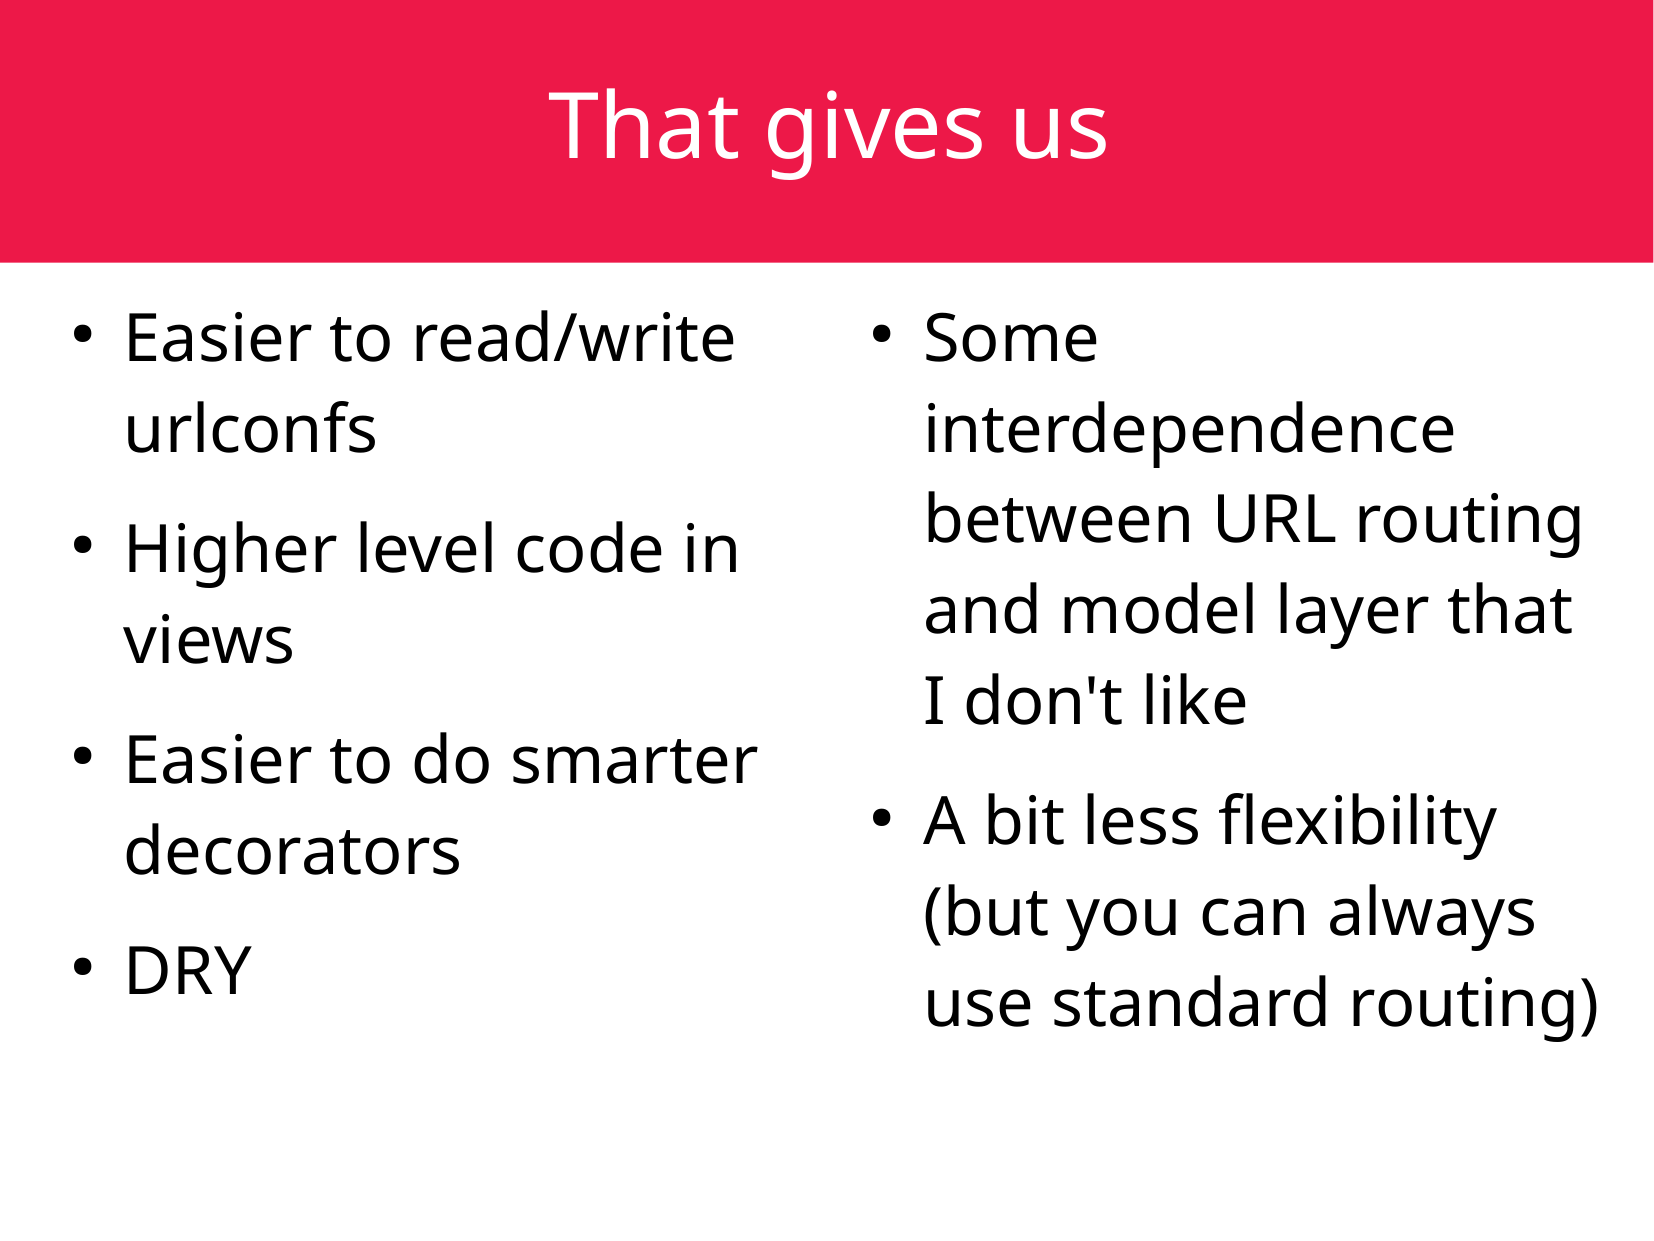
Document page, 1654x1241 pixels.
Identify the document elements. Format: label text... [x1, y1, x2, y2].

list Some interdependence between URL routing and model layer that I don't like A bit less flexibility (but you can always use standard routing) [852, 290, 1614, 1109]
list Easier to read/write urlconfs Higher level code in views Easier to do smarter decorators DRY [53, 290, 815, 1109]
title That gives us [47, 19, 1613, 228]
